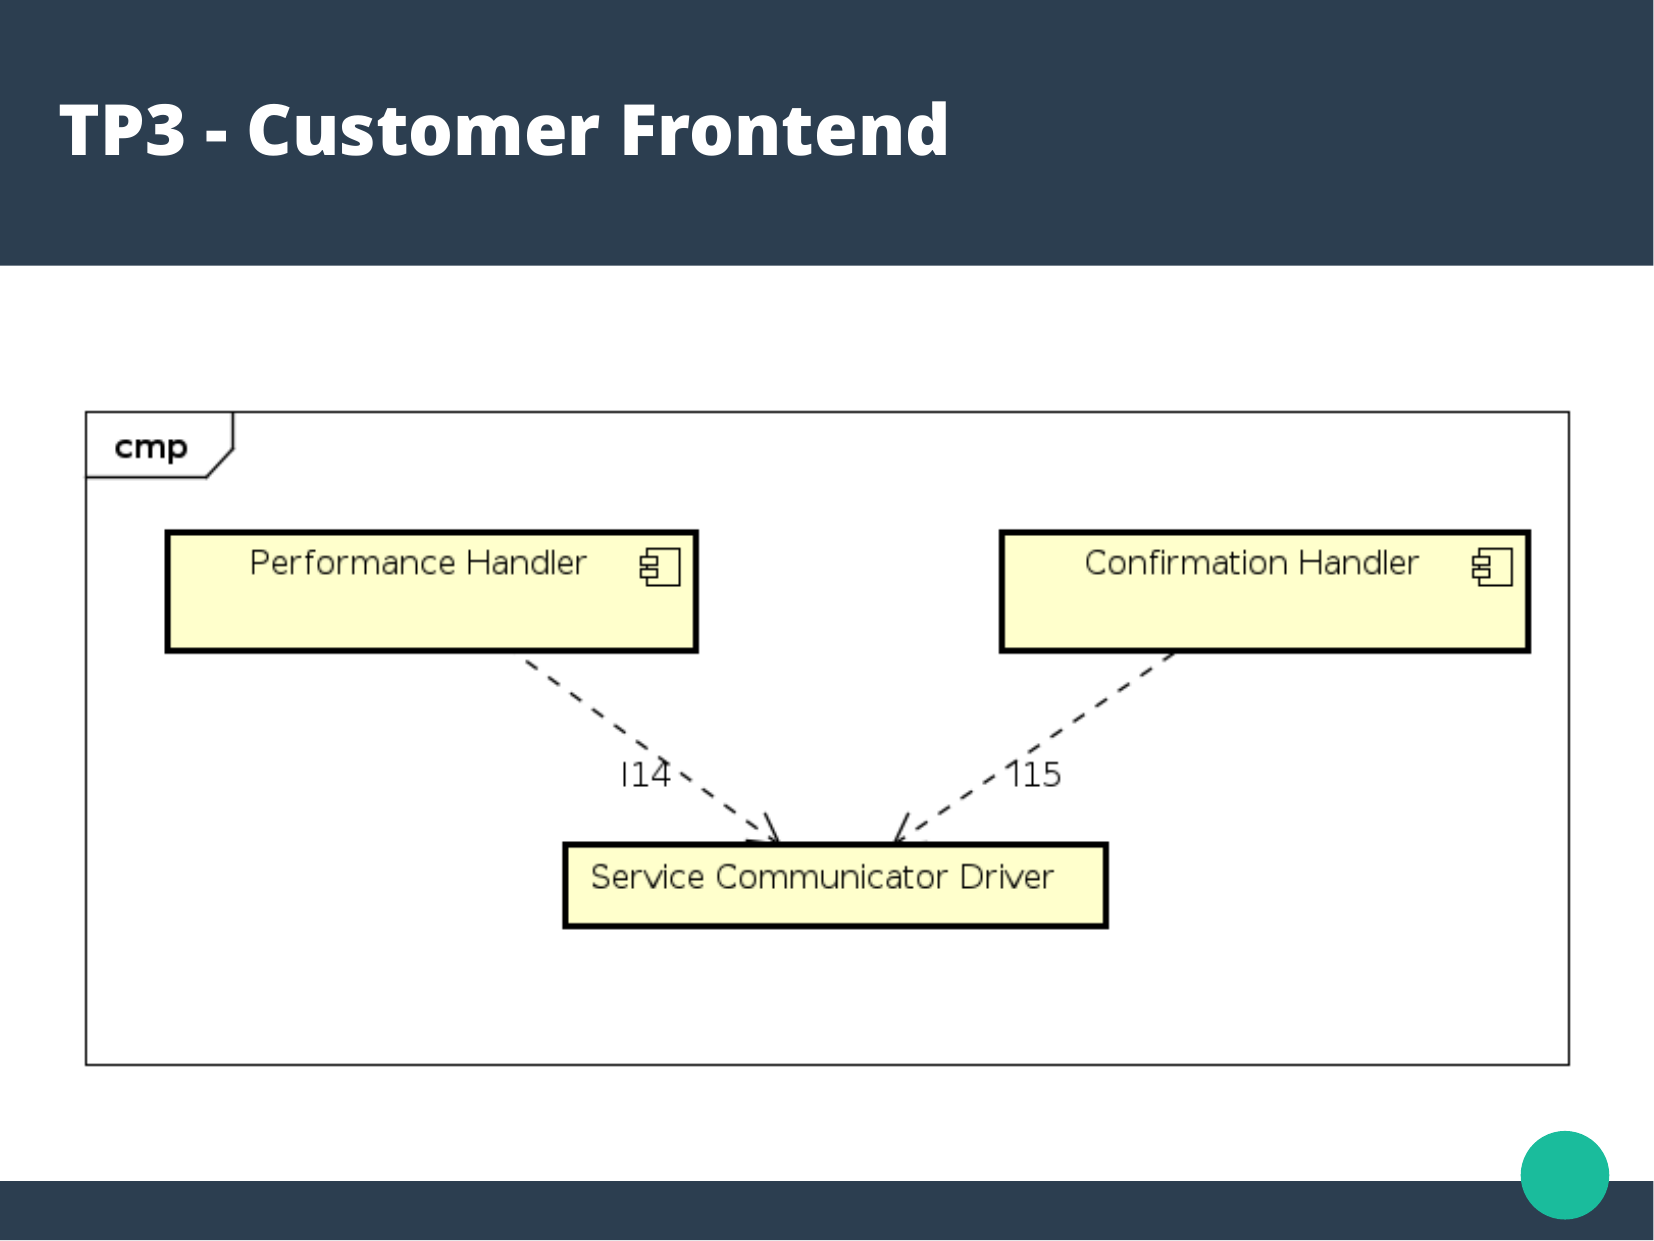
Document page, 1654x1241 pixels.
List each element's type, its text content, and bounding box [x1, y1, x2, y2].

picture [59, 385, 1595, 1091]
title TP3 - Customer Frontend [59, 49, 1595, 207]
